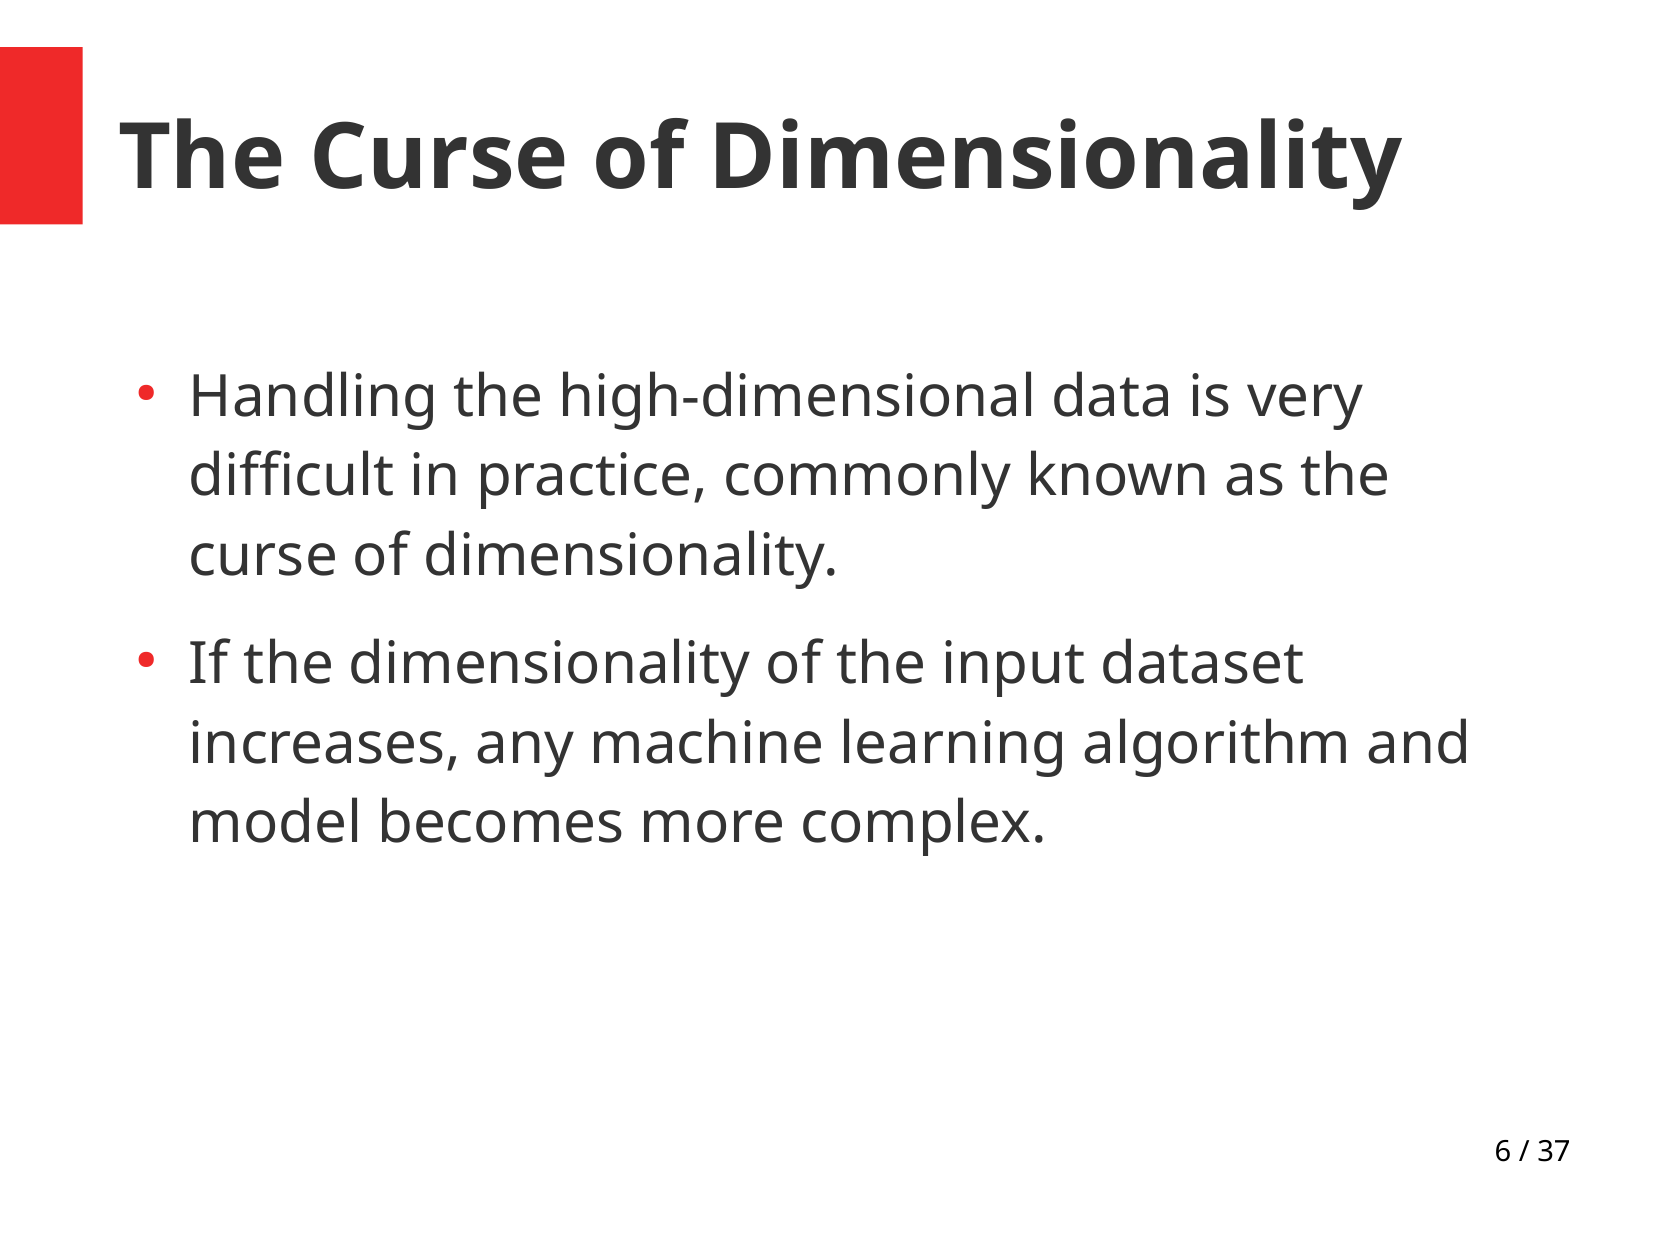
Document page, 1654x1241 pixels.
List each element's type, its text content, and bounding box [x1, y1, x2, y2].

title The Curse of Dimensionality [118, 49, 1571, 257]
list Handling the high-dimensional data is very difficult in practice, commonly known as the curse of dimensionality. If the dimensionality of the input dataset increases, any machine learning algorithm and model becomes more complex. [118, 354, 1536, 1074]
